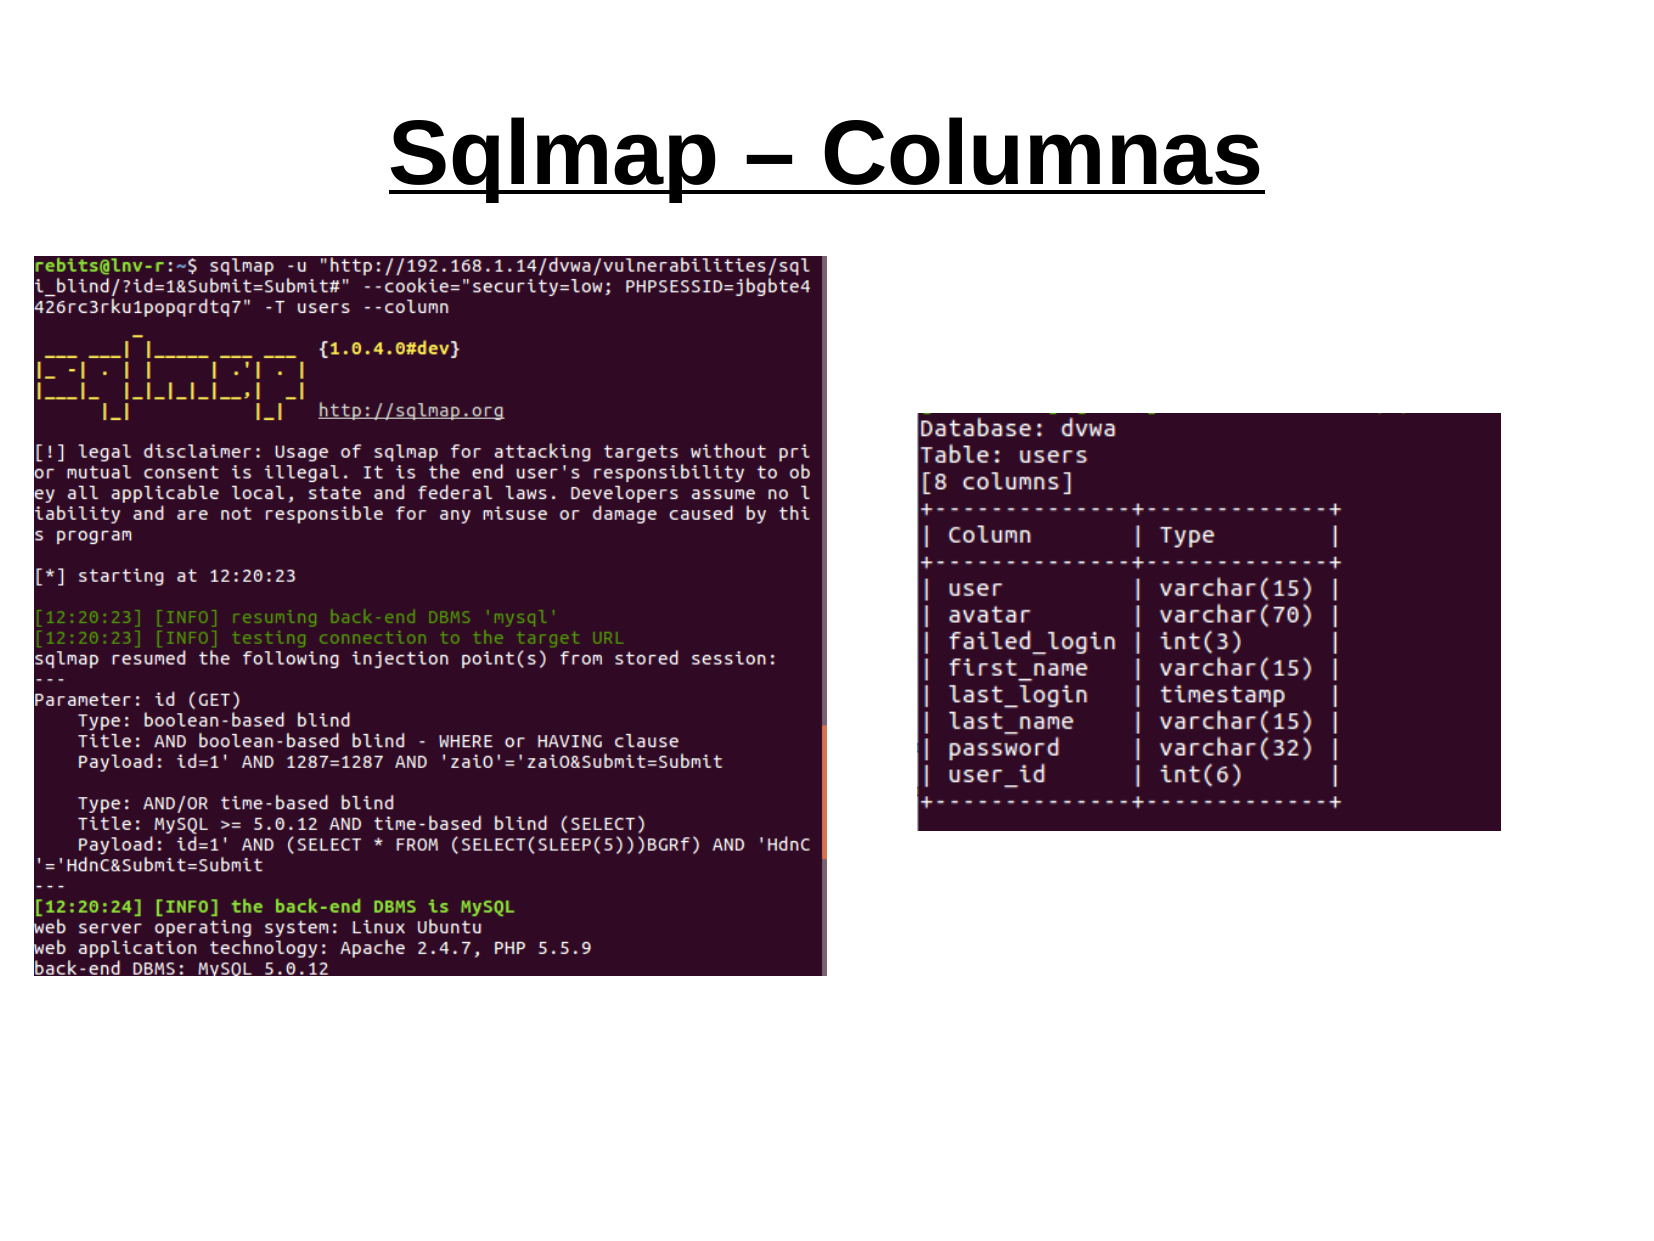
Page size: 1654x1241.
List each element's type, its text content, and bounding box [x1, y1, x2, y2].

picture [917, 413, 1501, 831]
title Sqlmap – Columnas [82, 49, 1571, 257]
picture [34, 256, 827, 976]
